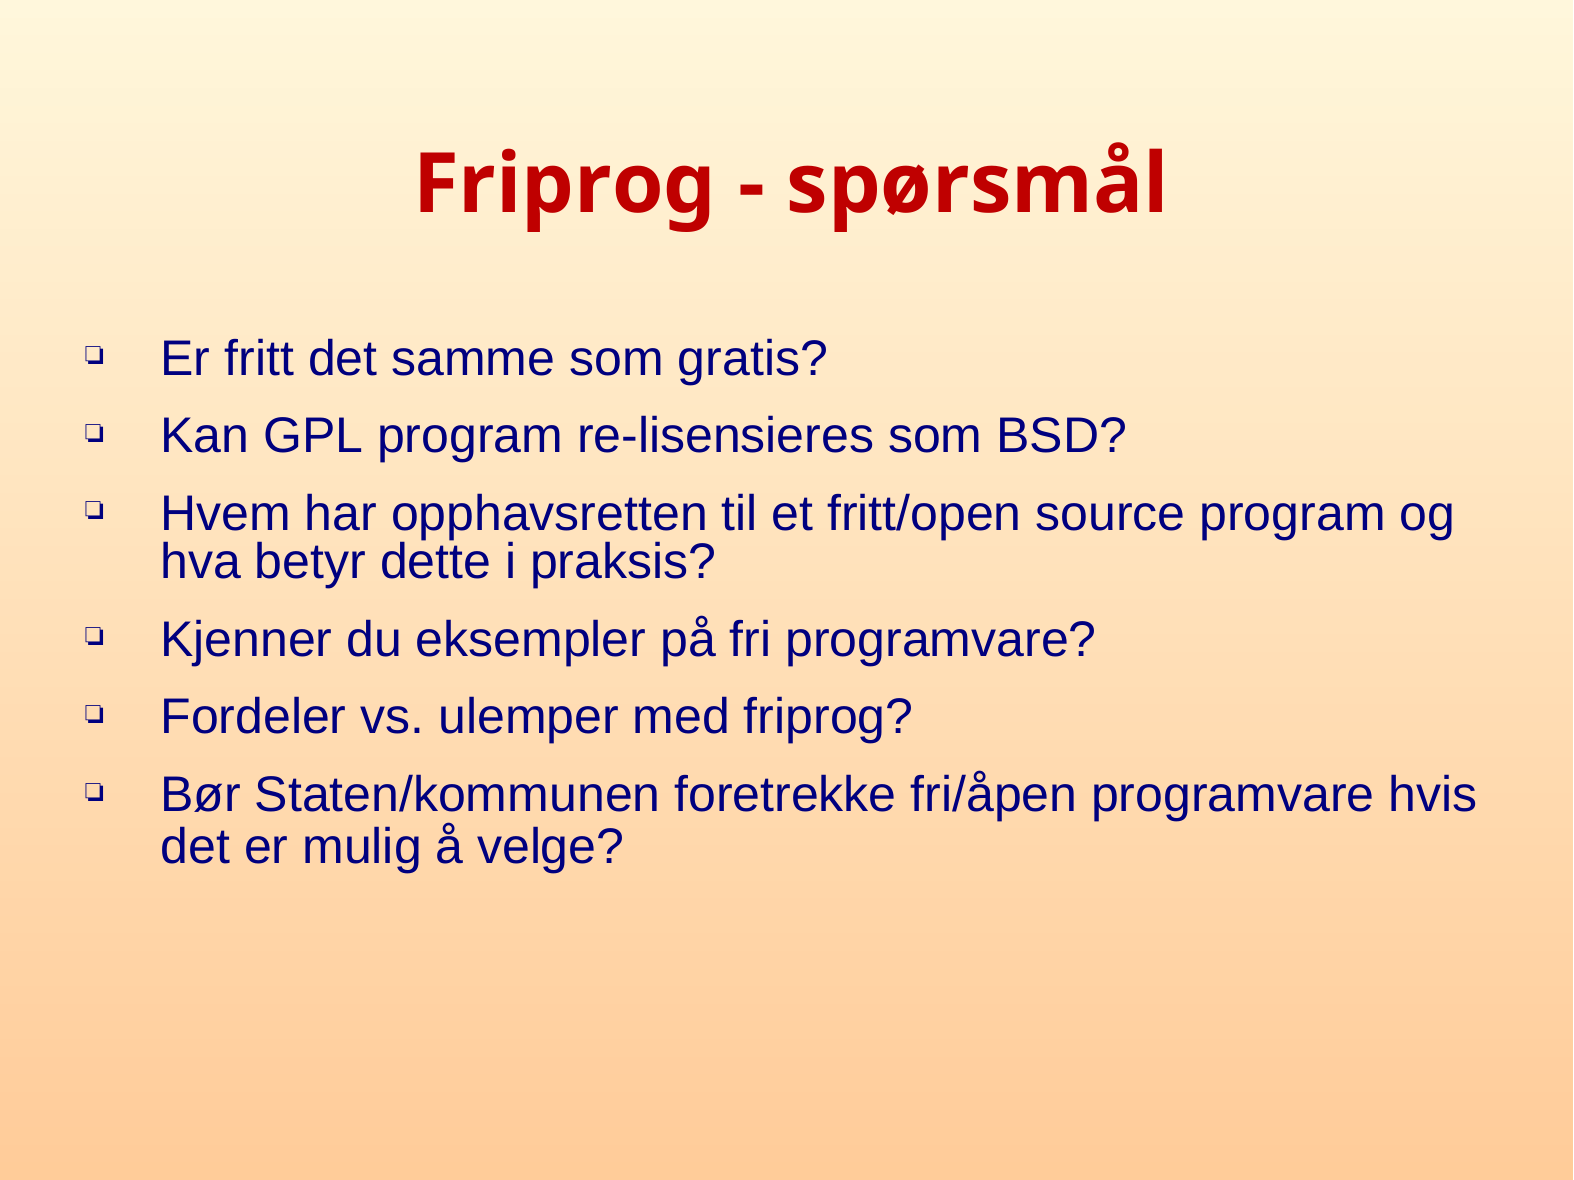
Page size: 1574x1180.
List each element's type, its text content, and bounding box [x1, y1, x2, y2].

list Er fritt det samme som gratis? Kan GPL program re-lisensieres som BSD? Hvem har opphavsretten til et fritt/open source program og hva betyr dette i praksis? Kjenner du eksempler på fri programvare? Fordeler vs. ulemper med friprog? Bør Staten/kommunen foretrekke fri/åpen programvare hvis det er mulig å velge? [85, 336, 1539, 1170]
title Friprog - spørsmål [39, 54, 1543, 309]
